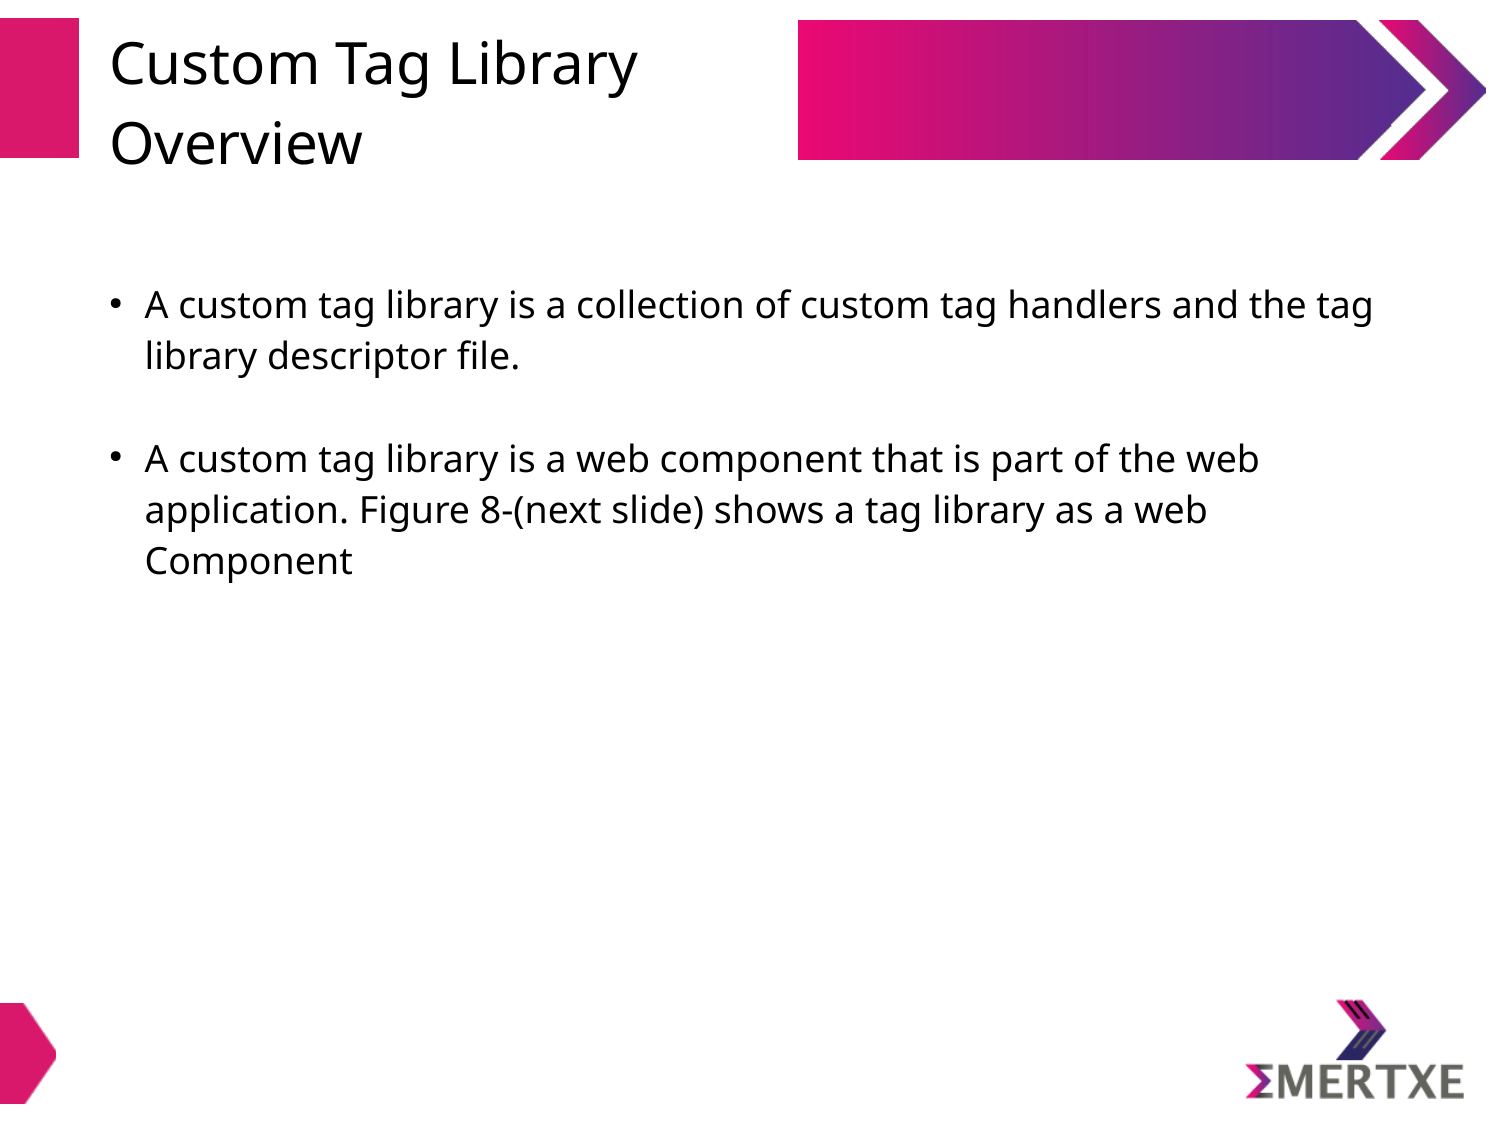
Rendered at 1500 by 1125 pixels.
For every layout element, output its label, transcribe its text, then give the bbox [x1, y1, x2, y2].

picture [798, 20, 1486, 160]
text_box A custom tag library is a collection of custom tag handlers and the tag library descriptor file. A custom tag library is a web component that is part of the web application. Figure 8-(next slide) shows a tag library as a web Component [94, 271, 1394, 593]
text_box Custom Tag Library Overview [94, 15, 745, 167]
picture [1245, 996, 1465, 1099]
